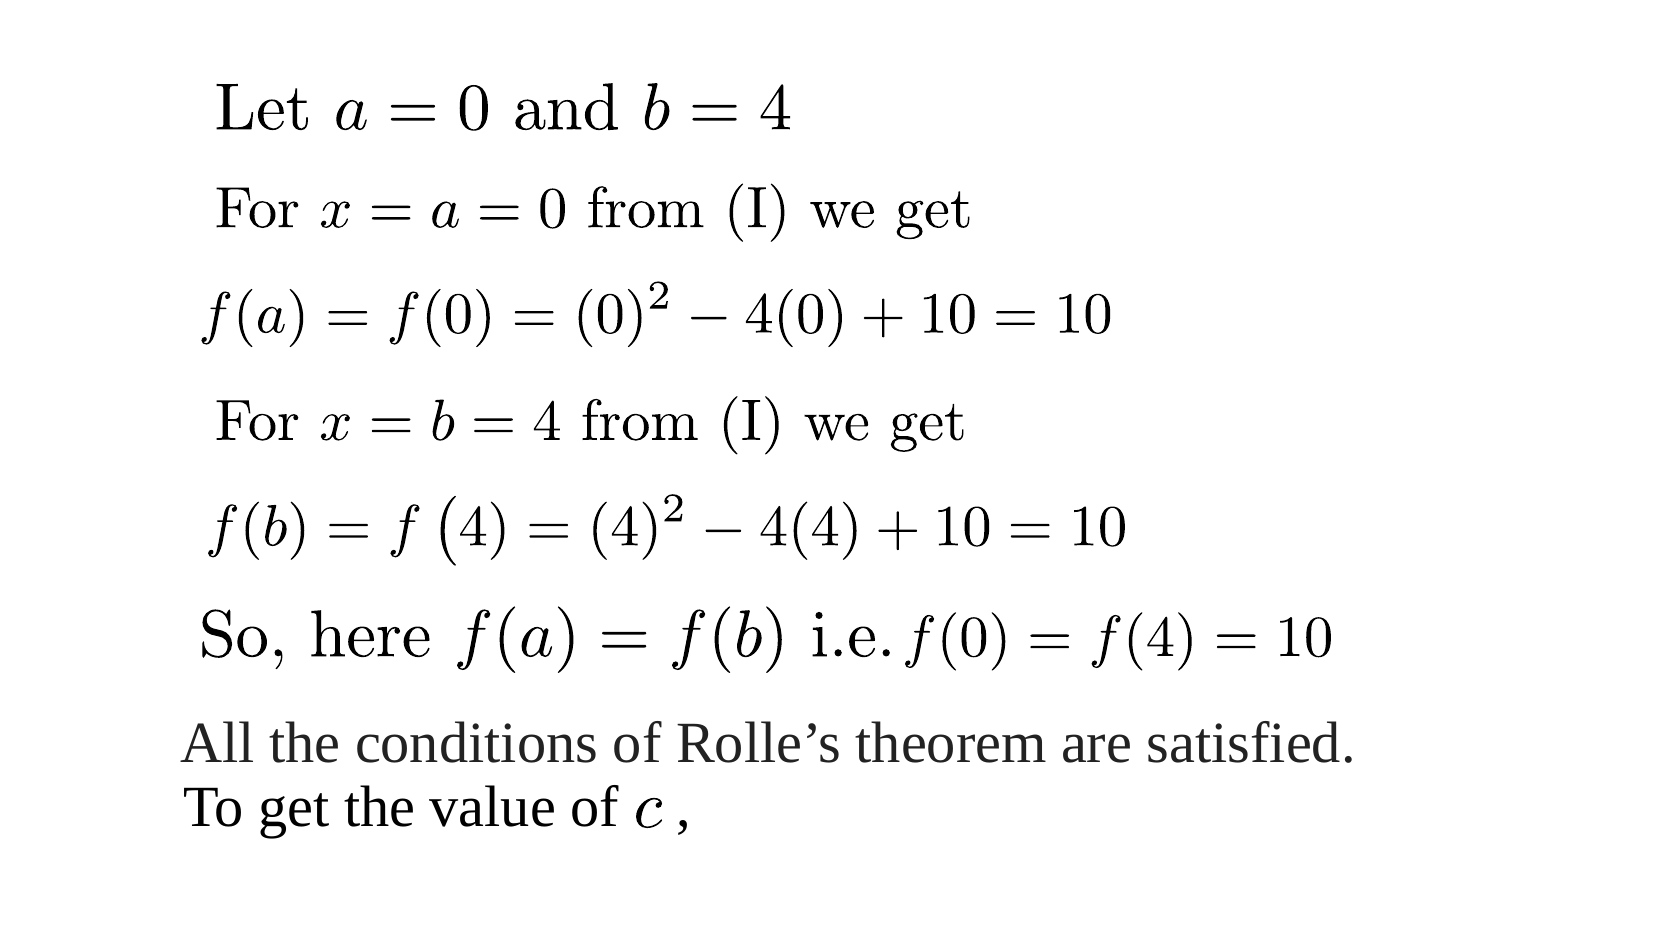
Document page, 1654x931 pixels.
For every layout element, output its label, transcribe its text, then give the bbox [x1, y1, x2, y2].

text_box [216, 396, 964, 455]
title All the conditions of Rolle’s theorem are satisfied. To get the value of , [35, 35, 1619, 898]
text_box [216, 183, 970, 242]
text_box [207, 494, 1125, 566]
text_box [904, 612, 1331, 671]
text_box [201, 606, 890, 673]
text_box [216, 83, 791, 131]
text_box [636, 797, 663, 829]
text_box [201, 281, 1111, 348]
